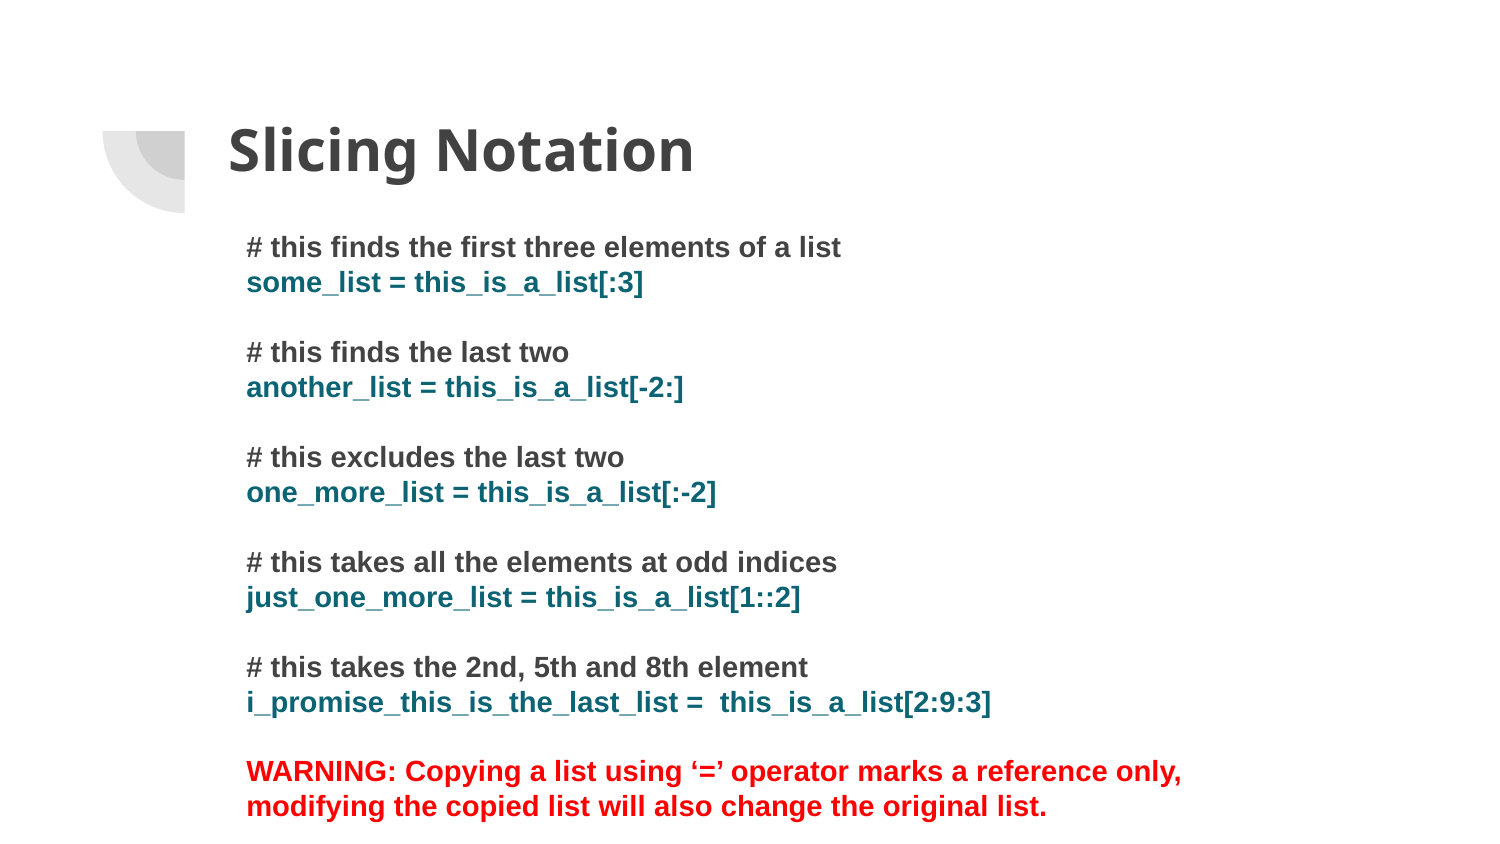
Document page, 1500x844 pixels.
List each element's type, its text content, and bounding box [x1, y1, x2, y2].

text_box # this finds the first three elements of a list some_list = this_is_a_list[:3] # this finds the last two another_list = this_is_a_list[-2:] # this excludes the last two one_more_list = this_is_a_list[:-2] # this takes all the elements at odd indices just_one_more_list = this_is_a_list[1::2] # this takes the 2nd, 5th and 8th element i_promise_this_is_the_last_list = this_is_a_list[2:9:3] WARNING: Copying a list using ‘=’ operator marks a reference only, modifying the copied list will also change the original list. [231, 213, 1321, 816]
title Slicing Notation [213, 98, 1368, 263]
